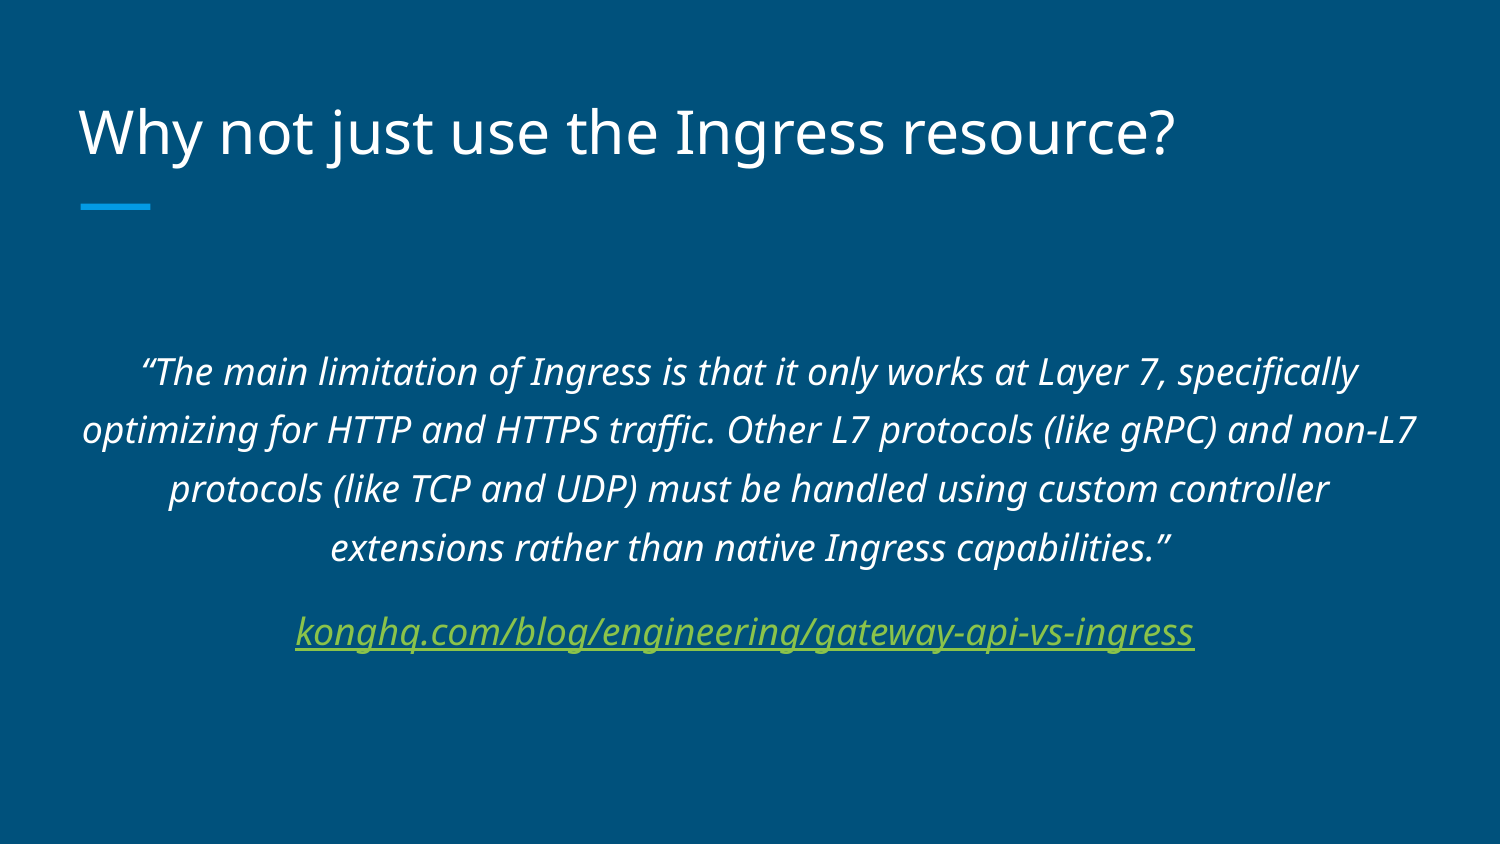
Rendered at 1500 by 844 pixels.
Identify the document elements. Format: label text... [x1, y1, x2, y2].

list “The main limitation of Ingress is that it only works at Layer 7, specifically optimizing for HTTP and HTTPS traffic. Other L7 protocols (like gRPC) and non-L7 protocols (like TCP and UDP) must be handled using custom controller extensions rather than native Ingress capabilities.” konghq.com/blog/engineering/gateway-api-vs-ingress [63, 244, 1437, 750]
title Why not just use the Ingress resource? [63, 75, 1437, 188]
